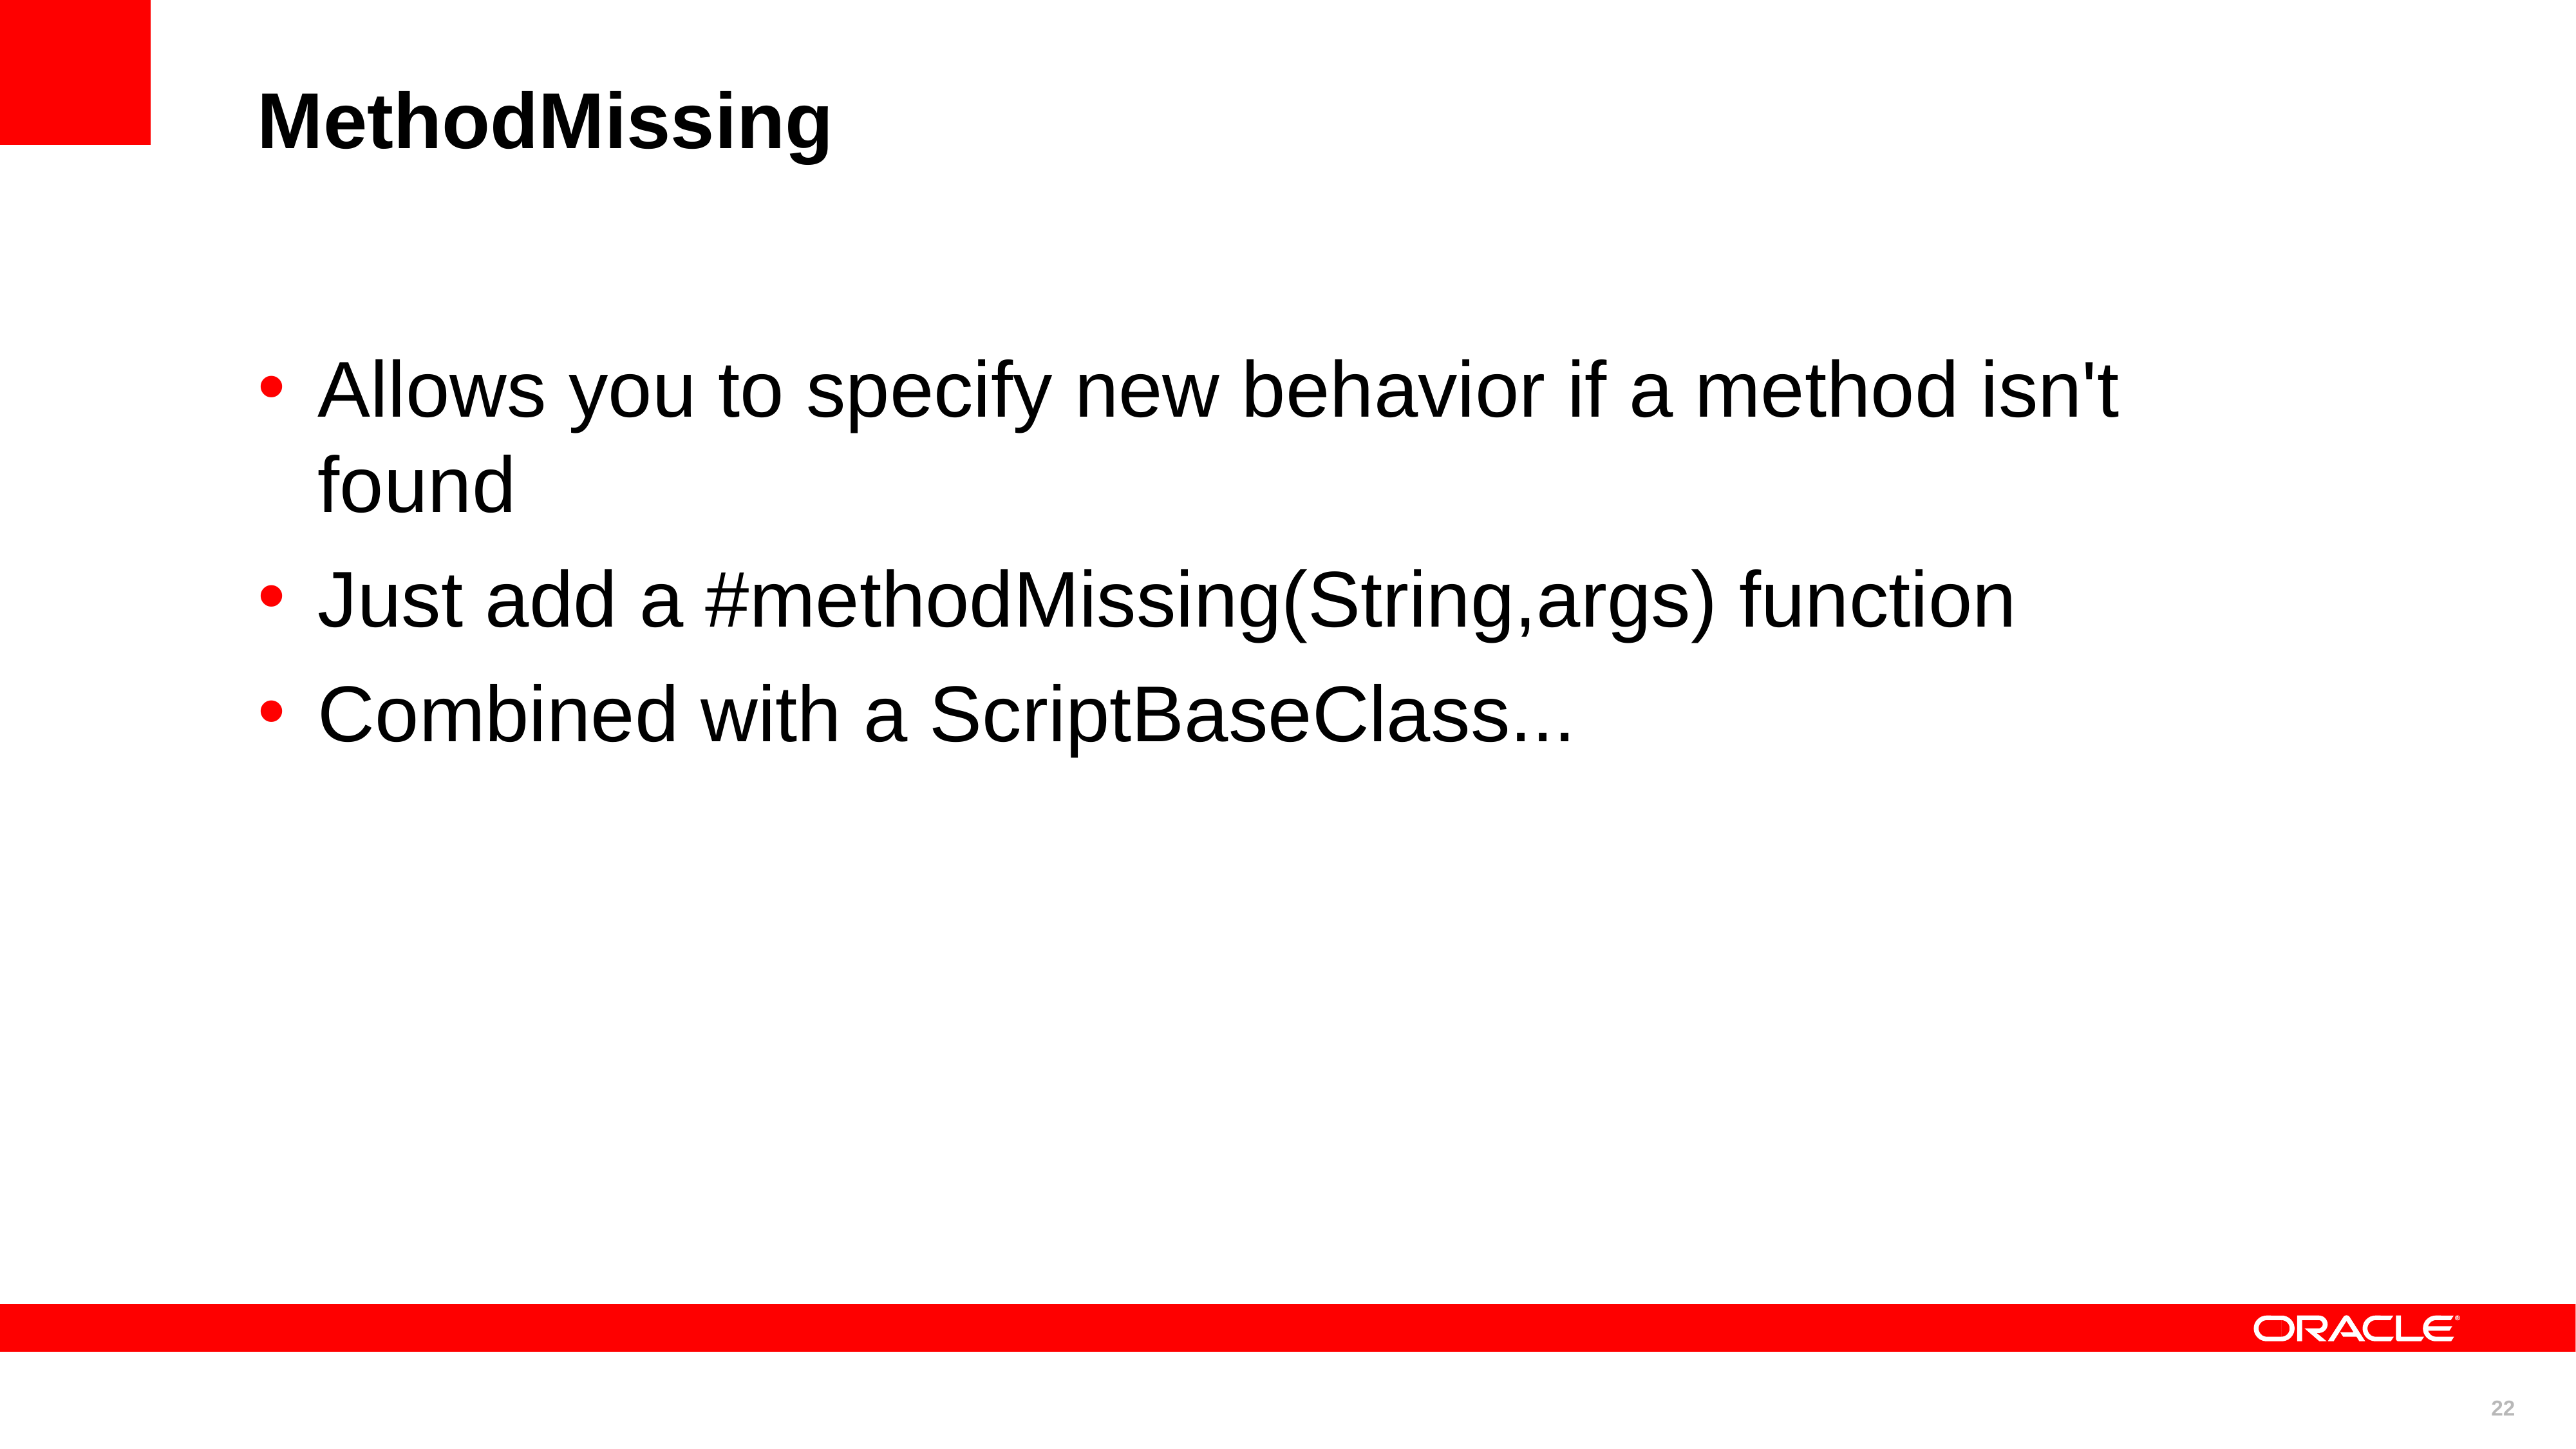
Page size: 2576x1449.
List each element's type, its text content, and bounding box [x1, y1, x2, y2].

picture [0, 1304, 2576, 1352]
list Allows you to specify new behavior if a method isn't found Just add a #methodMissing(String,args) function Combined with a ScriptBaseClass... [258, 337, 2318, 1256]
picture [0, 0, 151, 145]
title MethodMissing [257, 69, 2318, 251]
